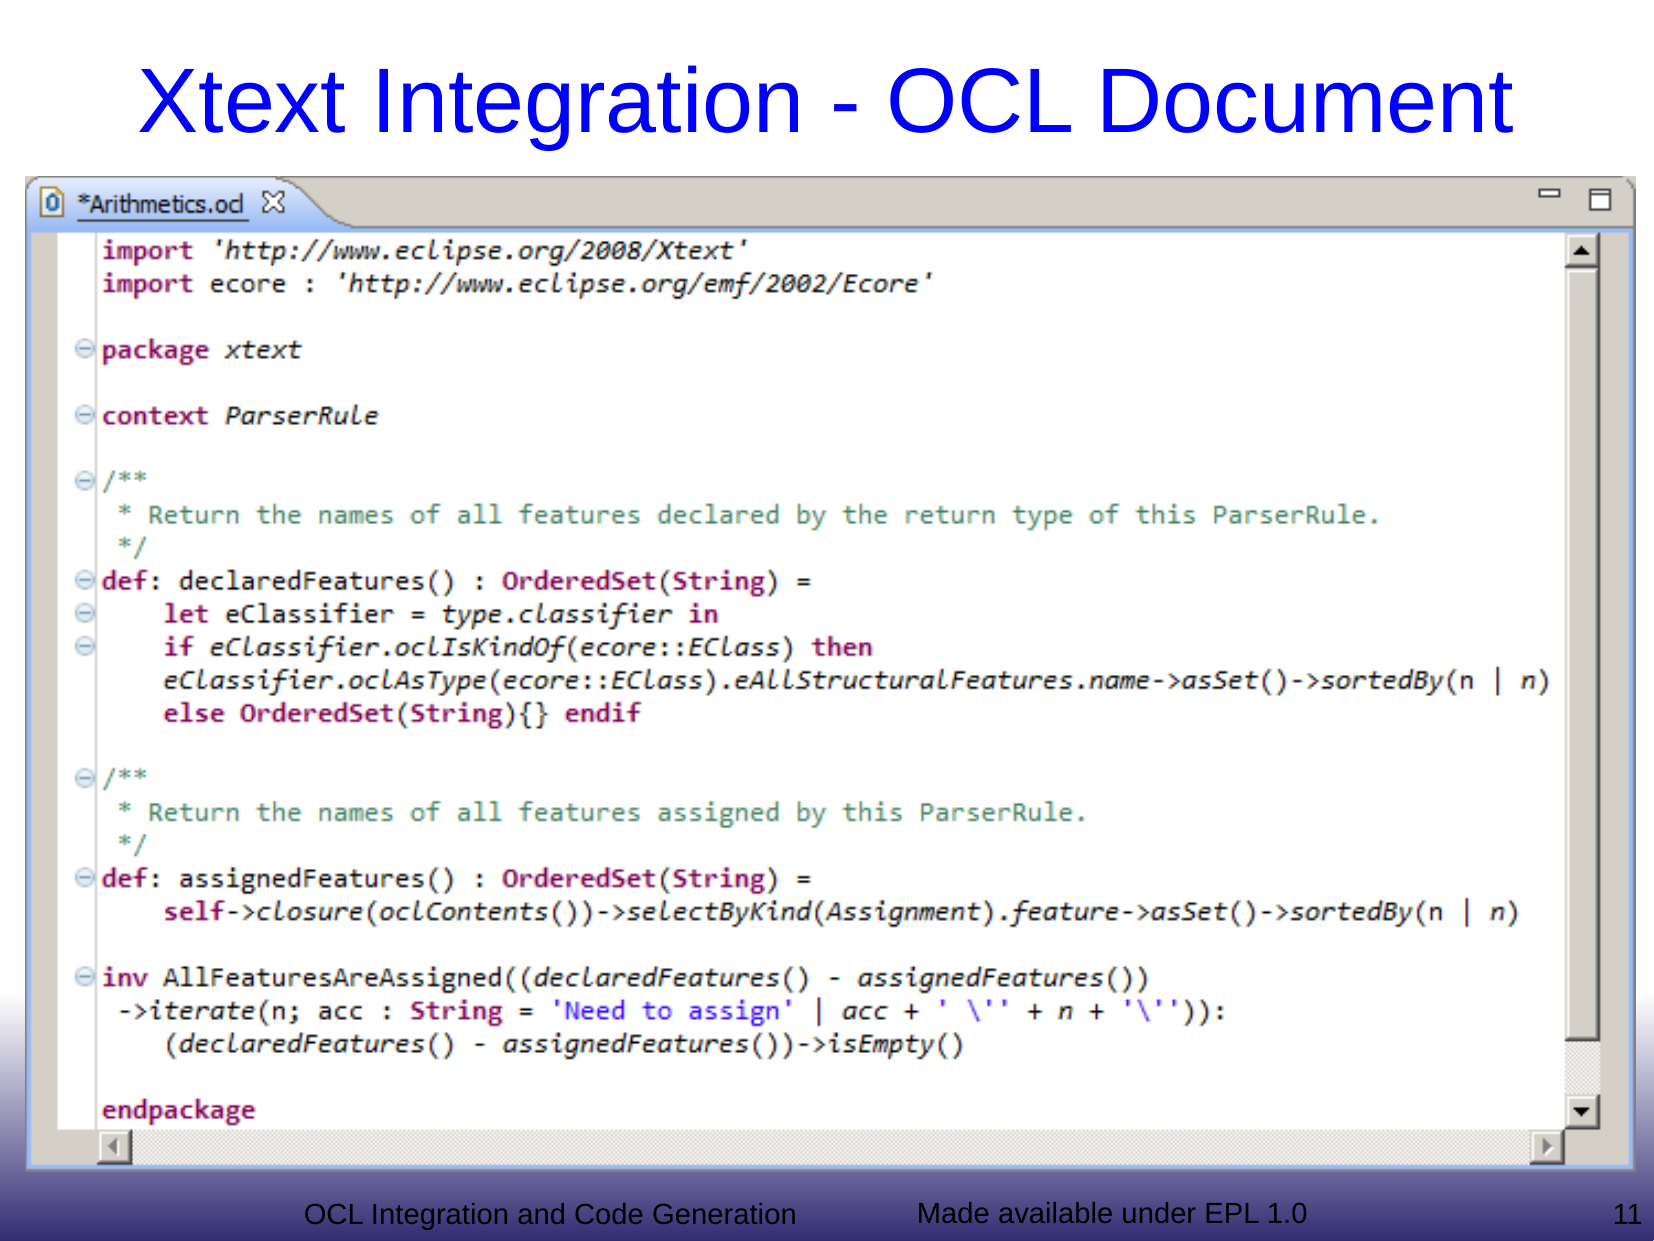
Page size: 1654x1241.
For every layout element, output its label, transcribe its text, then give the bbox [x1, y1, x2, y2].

title Xtext Integration - OCL Document [82, 49, 1571, 152]
picture [25, 176, 1636, 1172]
